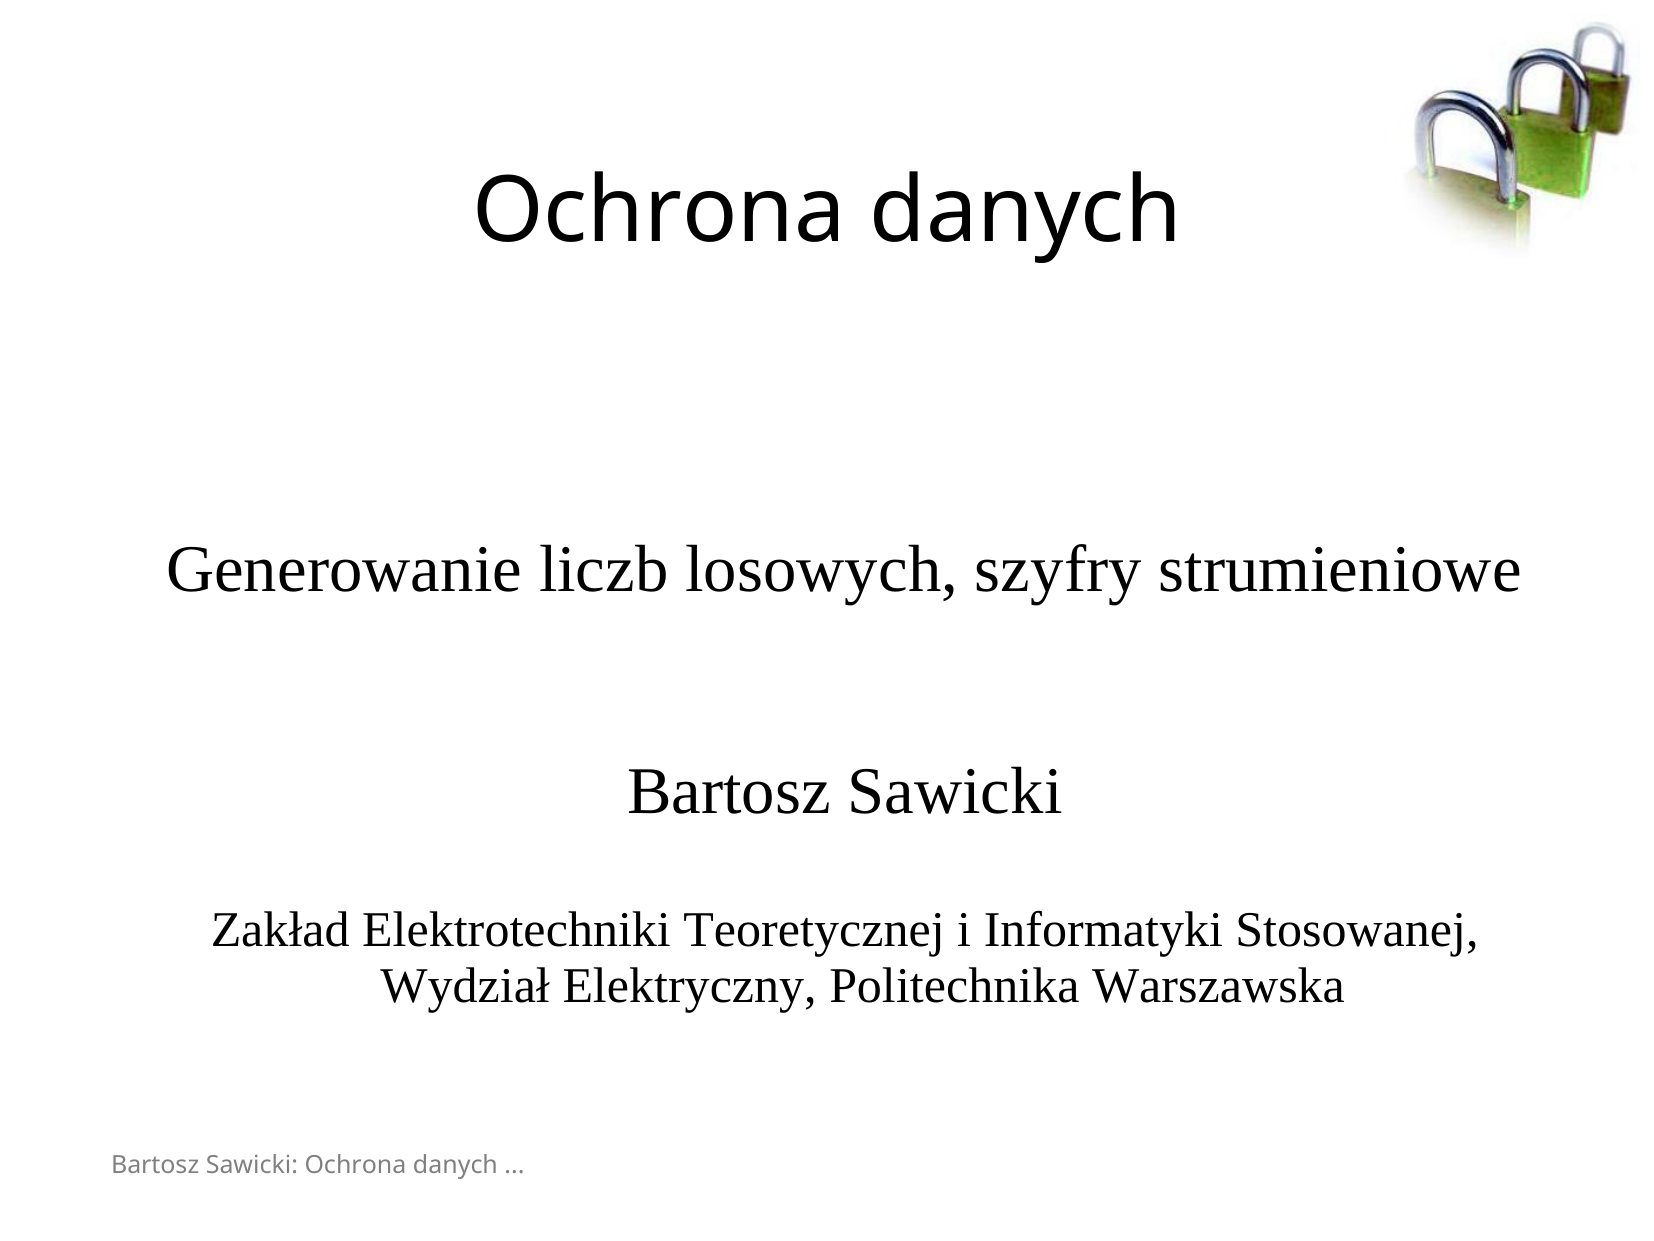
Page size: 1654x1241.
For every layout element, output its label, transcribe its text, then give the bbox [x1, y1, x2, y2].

subtitle Generowanie liczb losowych, szyfry strumieniowe Bartosz Sawicki Zakład Elektrotechniki Teoretycznej i Informatyki Stosowanej, Wydział Elektryczny, Politechnika Warszawska [121, 336, 1534, 1134]
title Ochrona danych [121, 102, 1534, 311]
picture [1385, 14, 1640, 266]
